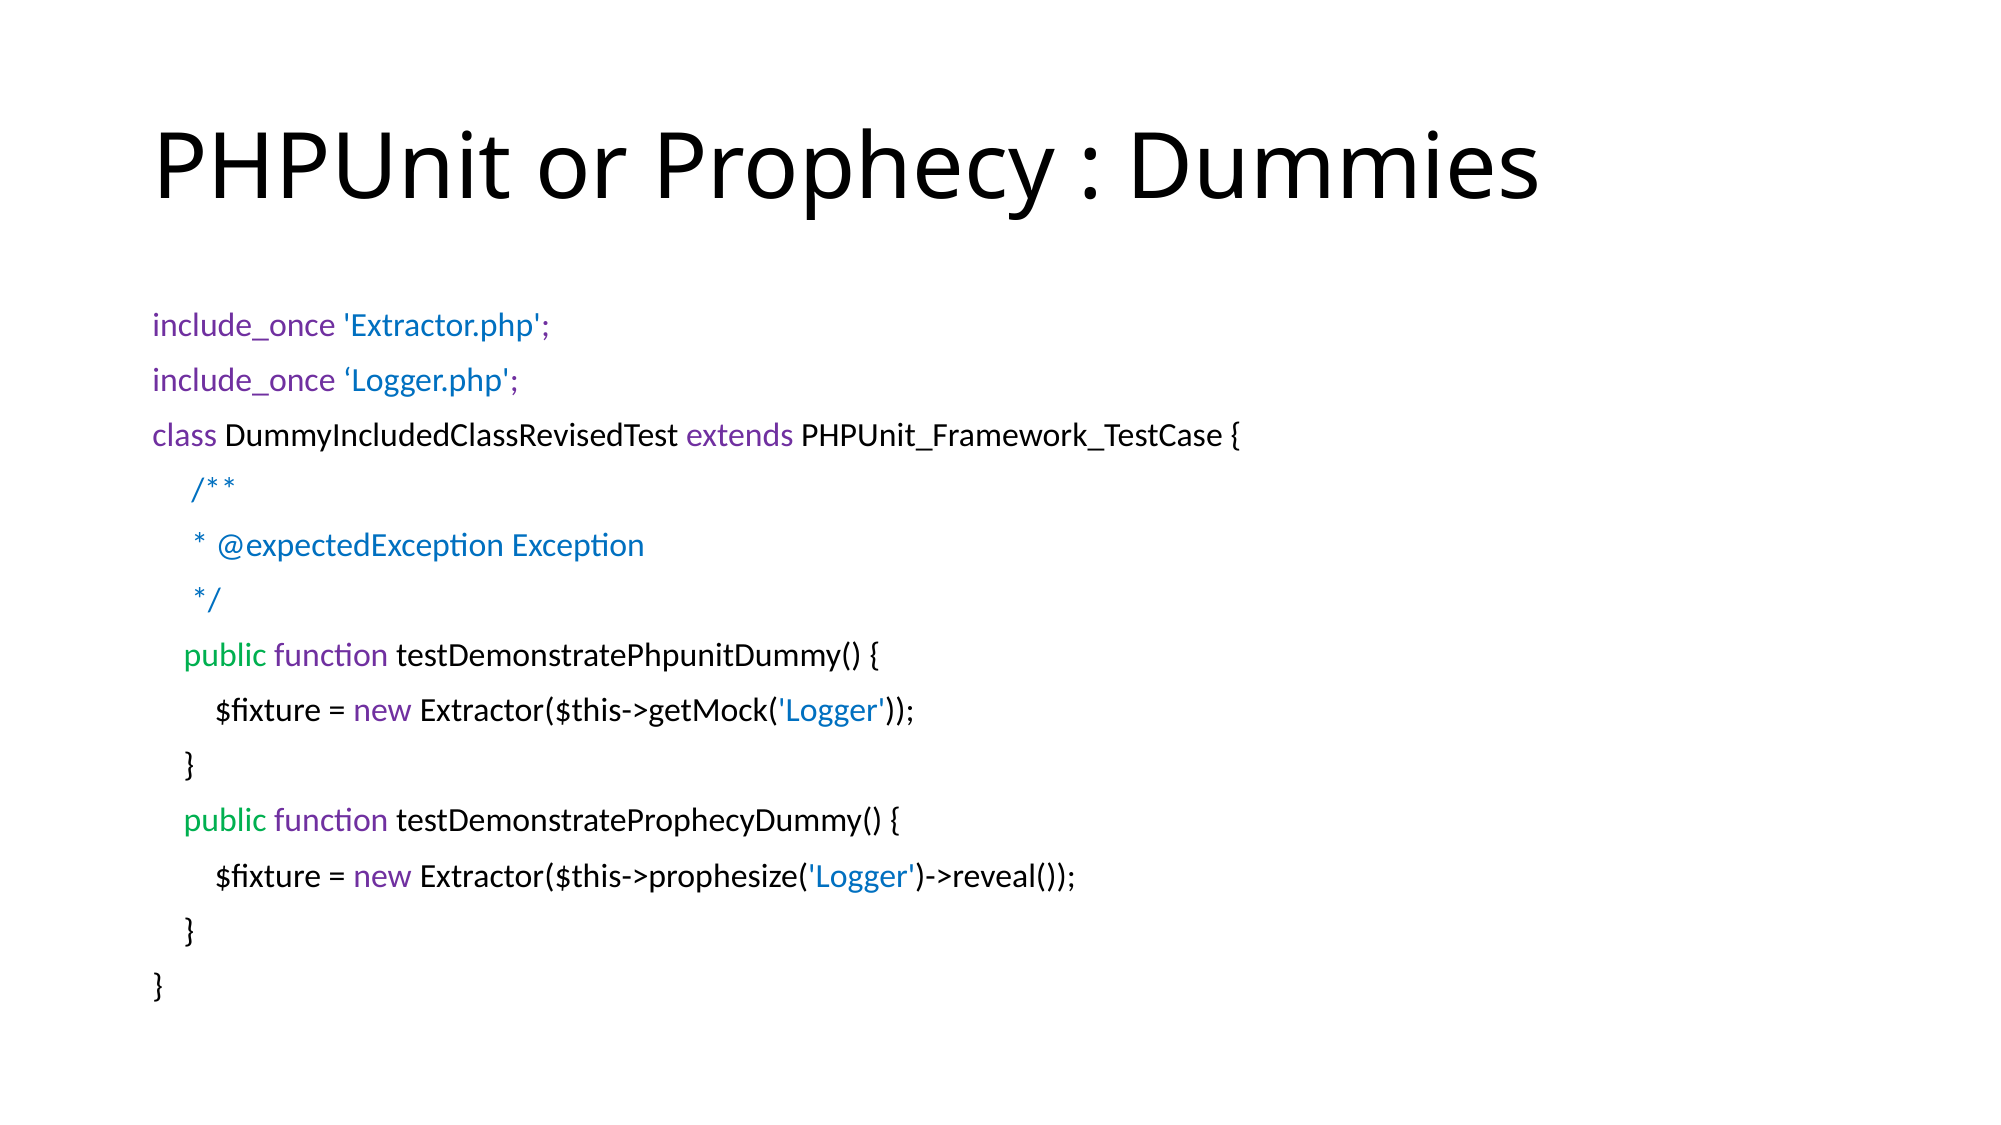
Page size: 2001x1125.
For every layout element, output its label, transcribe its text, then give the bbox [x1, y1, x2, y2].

title PHPUnit or Prophecy : Dummies [137, 59, 1863, 278]
list include_once 'Extractor.php'; include_once ‘Logger.php'; class DummyIncludedClassRevisedTest extends PHPUnit_Framework_TestCase { /** * @expectedException Exception */ public function testDemonstratePhpunitDummy() { $fixture = new Extractor($this->getMock('Logger')); } public function testDemonstrateProphecyDummy() { $fixture = new Extractor($this->prophesize('Logger')->reveal()); } } [137, 299, 1863, 1014]
